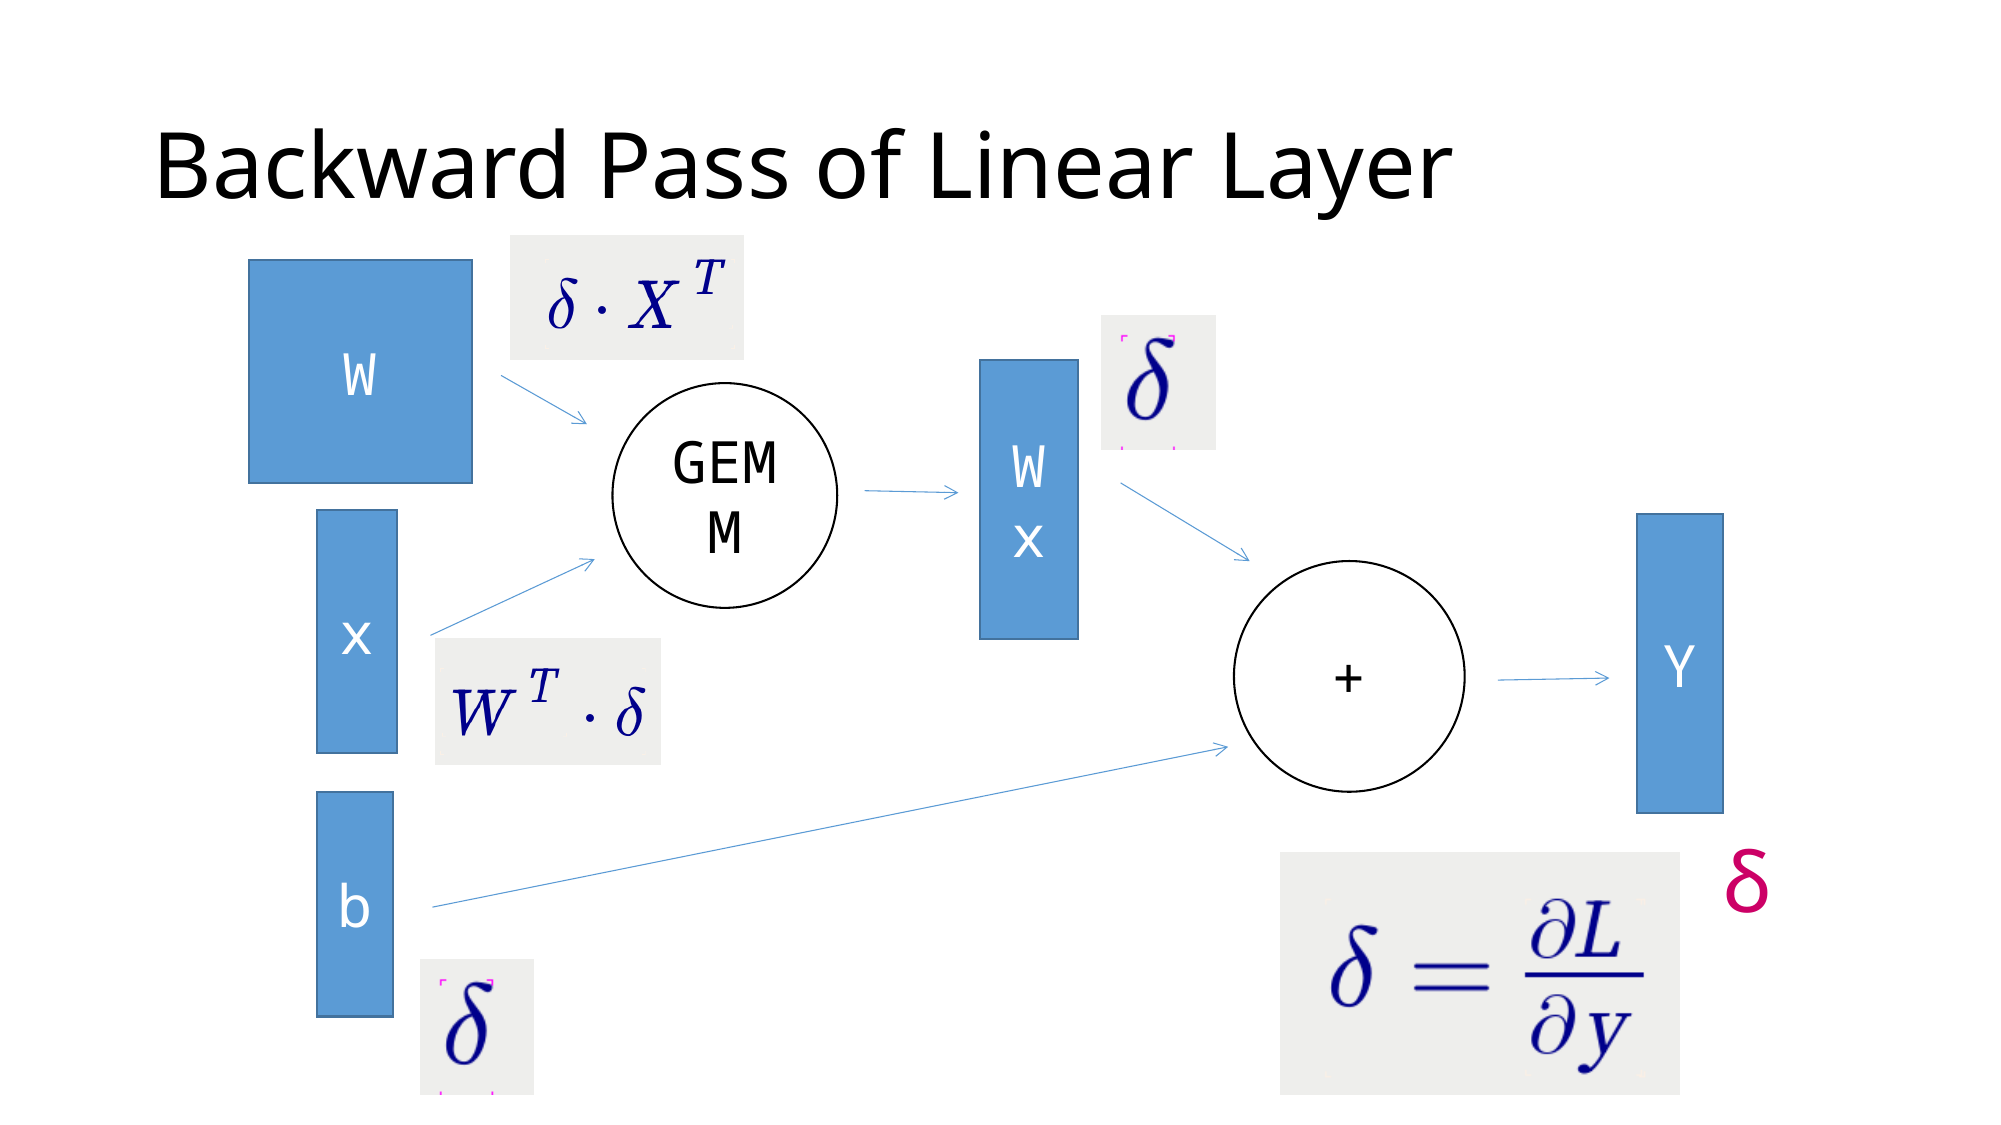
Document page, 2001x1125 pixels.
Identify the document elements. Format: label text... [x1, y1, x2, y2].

picture [510, 235, 744, 361]
text_box W [248, 260, 472, 483]
title Backward Pass of Linear Layer [137, 59, 1863, 278]
picture [435, 638, 661, 766]
text_box + [1233, 561, 1465, 792]
picture [1280, 852, 1681, 1096]
text_box b [317, 791, 394, 1017]
text_box GEMM [612, 383, 838, 608]
text_box Y [1636, 514, 1723, 814]
picture [420, 959, 534, 1095]
text_box x [317, 510, 398, 753]
picture [1101, 315, 1216, 451]
text_box δ [1707, 821, 1788, 937]
text_box Wx [979, 359, 1078, 640]
